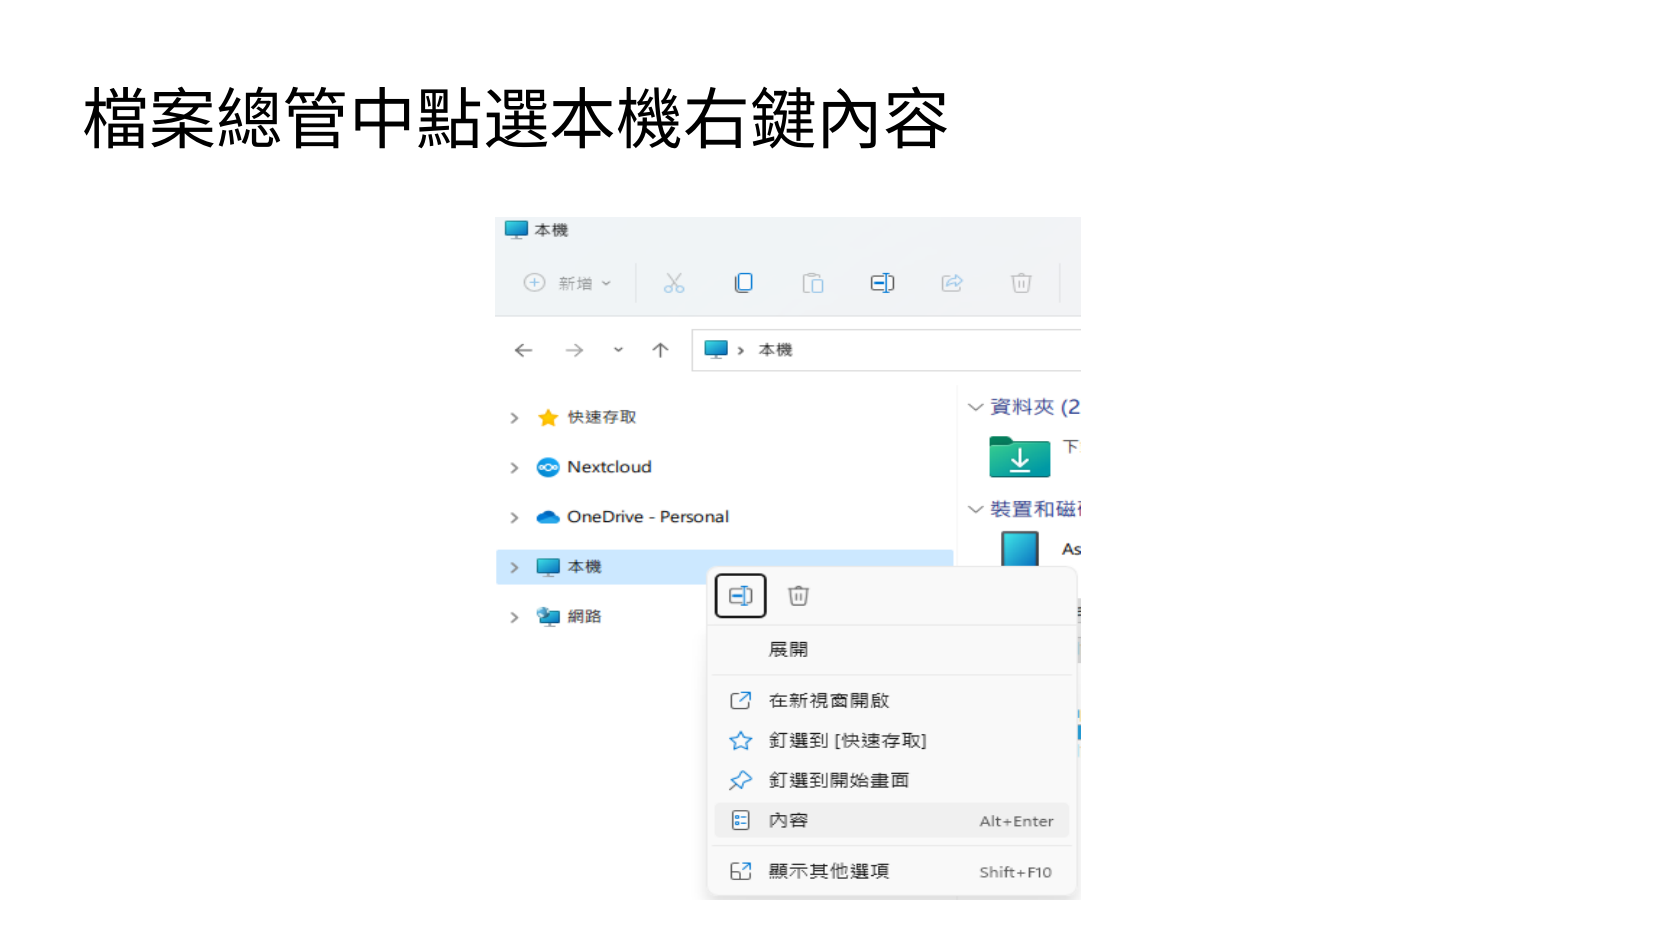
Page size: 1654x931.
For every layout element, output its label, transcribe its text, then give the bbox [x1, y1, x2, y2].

picture [495, 217, 1081, 901]
title 檔案總管中點選本機右鍵內容 [82, 37, 1571, 193]
